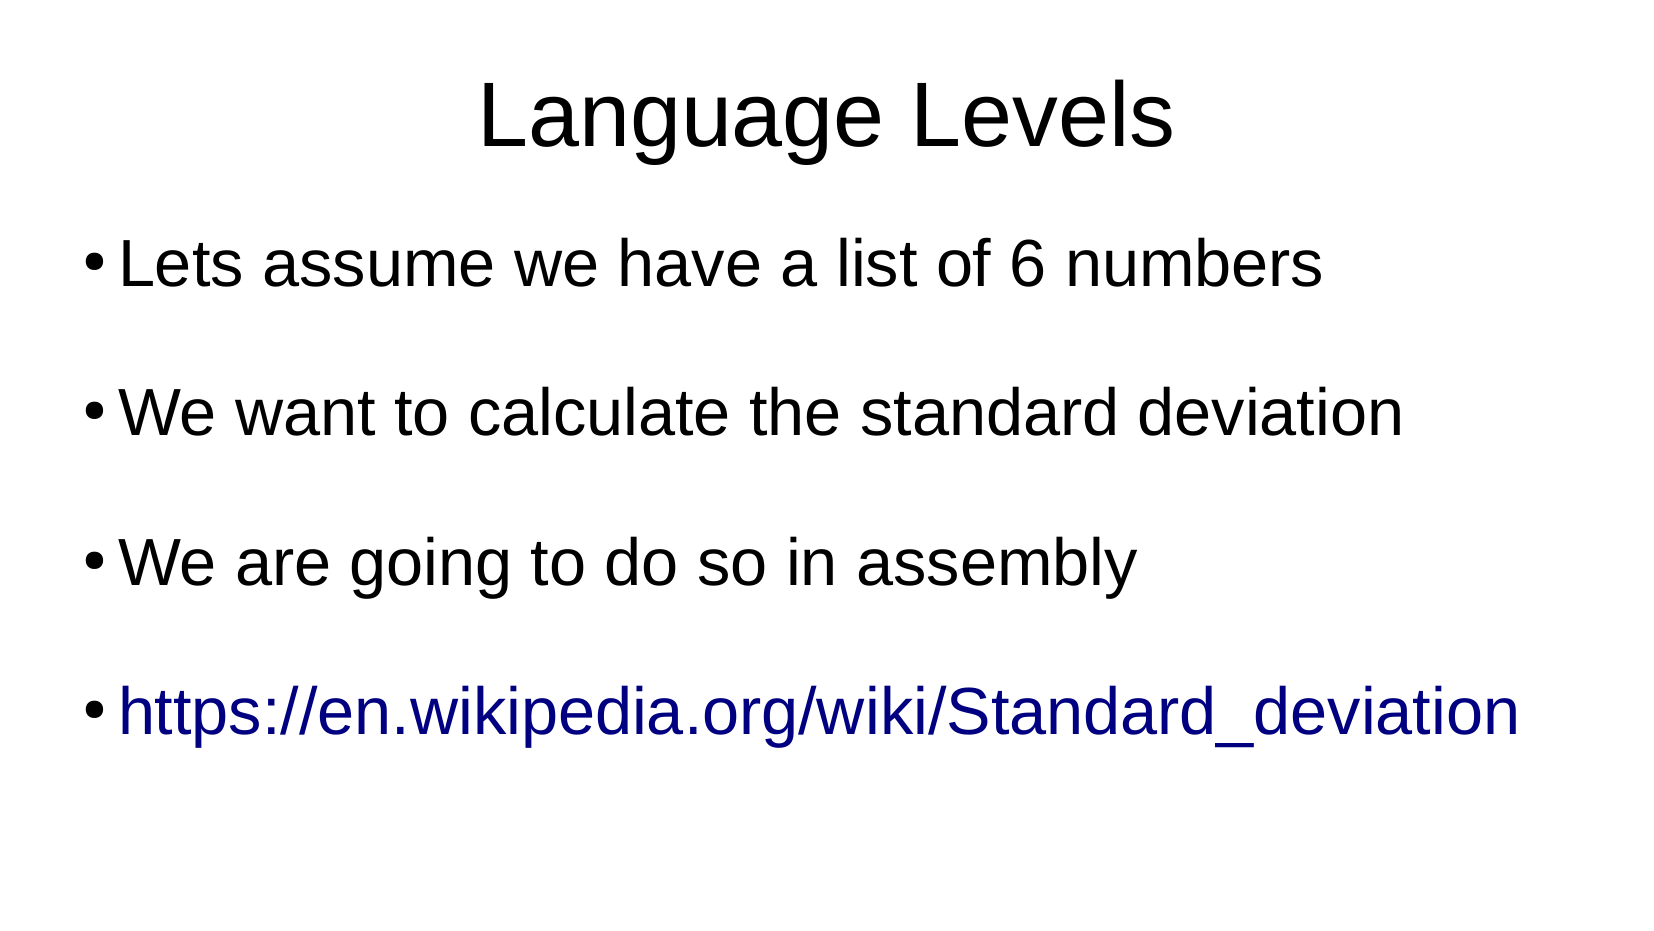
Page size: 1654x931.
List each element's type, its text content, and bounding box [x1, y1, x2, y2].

title Language Levels [82, 37, 1571, 193]
subtitle Lets assume we have a list of 6 numbers We want to calculate the standard deviation We are going to do so in assembly https://en.wikipedia.org/wiki/Standard_deviation [82, 217, 1571, 758]
